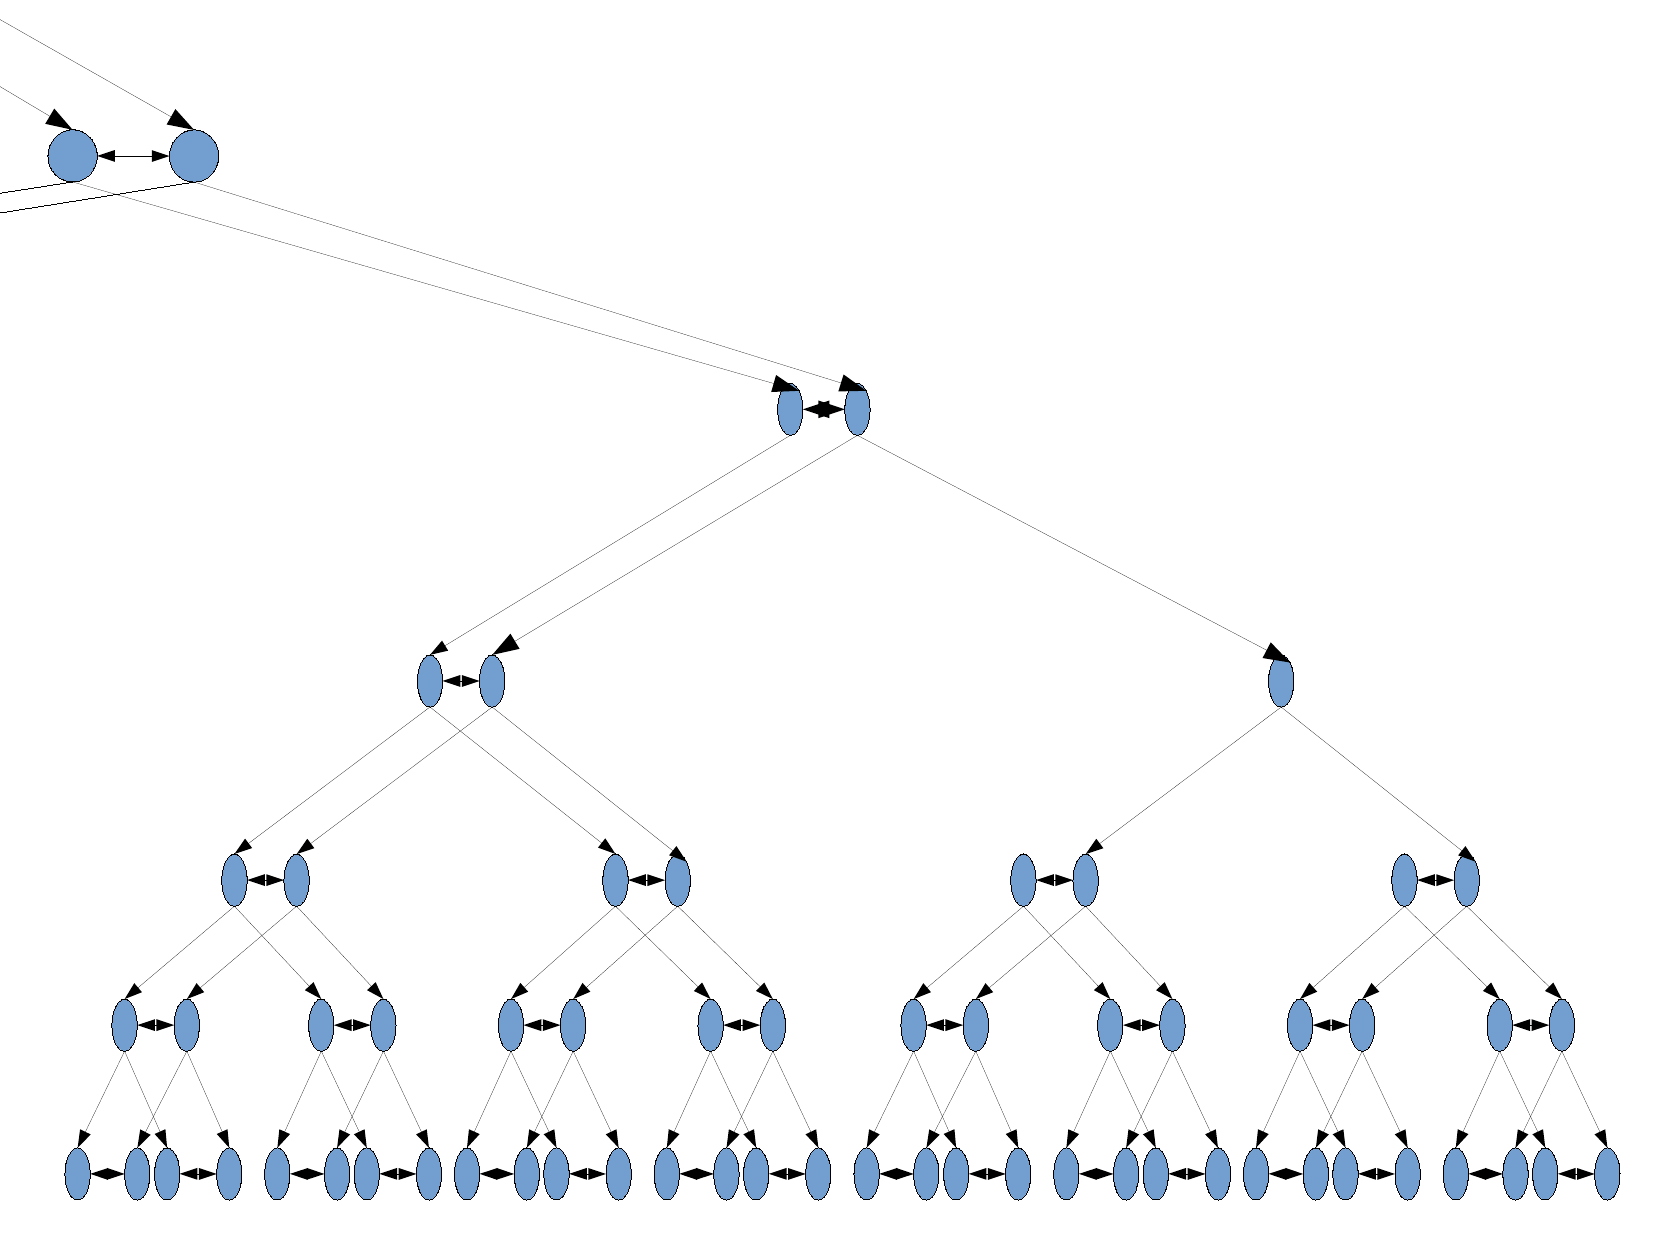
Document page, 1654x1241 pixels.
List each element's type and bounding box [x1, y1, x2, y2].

text_box [543, 1147, 570, 1200]
text_box [1532, 1148, 1558, 1200]
text_box [805, 1147, 831, 1201]
text_box [1303, 1148, 1329, 1201]
text_box [1243, 1147, 1269, 1200]
text_box [1443, 1148, 1469, 1200]
text_box [654, 1147, 680, 1200]
text_box [354, 1147, 380, 1200]
text_box [1205, 1148, 1231, 1201]
text_box [1113, 1147, 1139, 1201]
text_box [1332, 1147, 1359, 1200]
text_box [283, 854, 310, 906]
text_box [943, 1148, 969, 1200]
text_box [324, 1147, 350, 1201]
text_box [1487, 999, 1513, 1052]
text_box [1549, 999, 1575, 1051]
text_box [416, 1147, 442, 1201]
text_box [602, 854, 629, 906]
text_box [1391, 853, 1418, 906]
text_box [790, 383, 799, 390]
text_box [1053, 1147, 1079, 1200]
text_box [264, 1147, 290, 1200]
text_box [370, 999, 397, 1052]
text_box [913, 1147, 939, 1201]
text_box [560, 999, 586, 1052]
text_box [174, 999, 200, 1052]
text_box [64, 1147, 91, 1200]
text_box [498, 999, 524, 1051]
text_box [844, 391, 871, 435]
text_box [1287, 999, 1313, 1051]
text_box [216, 1147, 242, 1201]
text_box [853, 1147, 880, 1200]
text_box [514, 1148, 540, 1201]
text_box [47, 129, 98, 182]
text_box [665, 857, 691, 906]
text_box [1395, 1147, 1421, 1201]
text_box [1097, 999, 1123, 1052]
text_box [900, 999, 927, 1052]
text_box [308, 999, 334, 1052]
text_box [1072, 854, 1099, 906]
text_box [111, 999, 138, 1052]
text_box [124, 1147, 150, 1201]
text_box [1594, 1147, 1621, 1201]
text_box [697, 999, 724, 1052]
text_box [1010, 853, 1037, 906]
text_box [1143, 1147, 1169, 1200]
text_box [857, 383, 866, 389]
text_box [454, 1147, 480, 1200]
text_box [1005, 1148, 1031, 1201]
text_box [743, 1148, 769, 1200]
text_box [777, 391, 803, 436]
text_box [417, 655, 443, 707]
text_box [1159, 999, 1186, 1052]
text_box [1268, 660, 1294, 707]
text_box [1502, 1147, 1529, 1201]
text_box [221, 854, 248, 906]
text_box [760, 999, 786, 1051]
text_box [169, 129, 219, 182]
text_box [1349, 999, 1375, 1052]
text_box [154, 1148, 180, 1200]
text_box [606, 1147, 632, 1201]
text_box [963, 999, 989, 1052]
text_box [713, 1147, 740, 1201]
text_box [1454, 857, 1480, 906]
text_box [479, 654, 505, 707]
